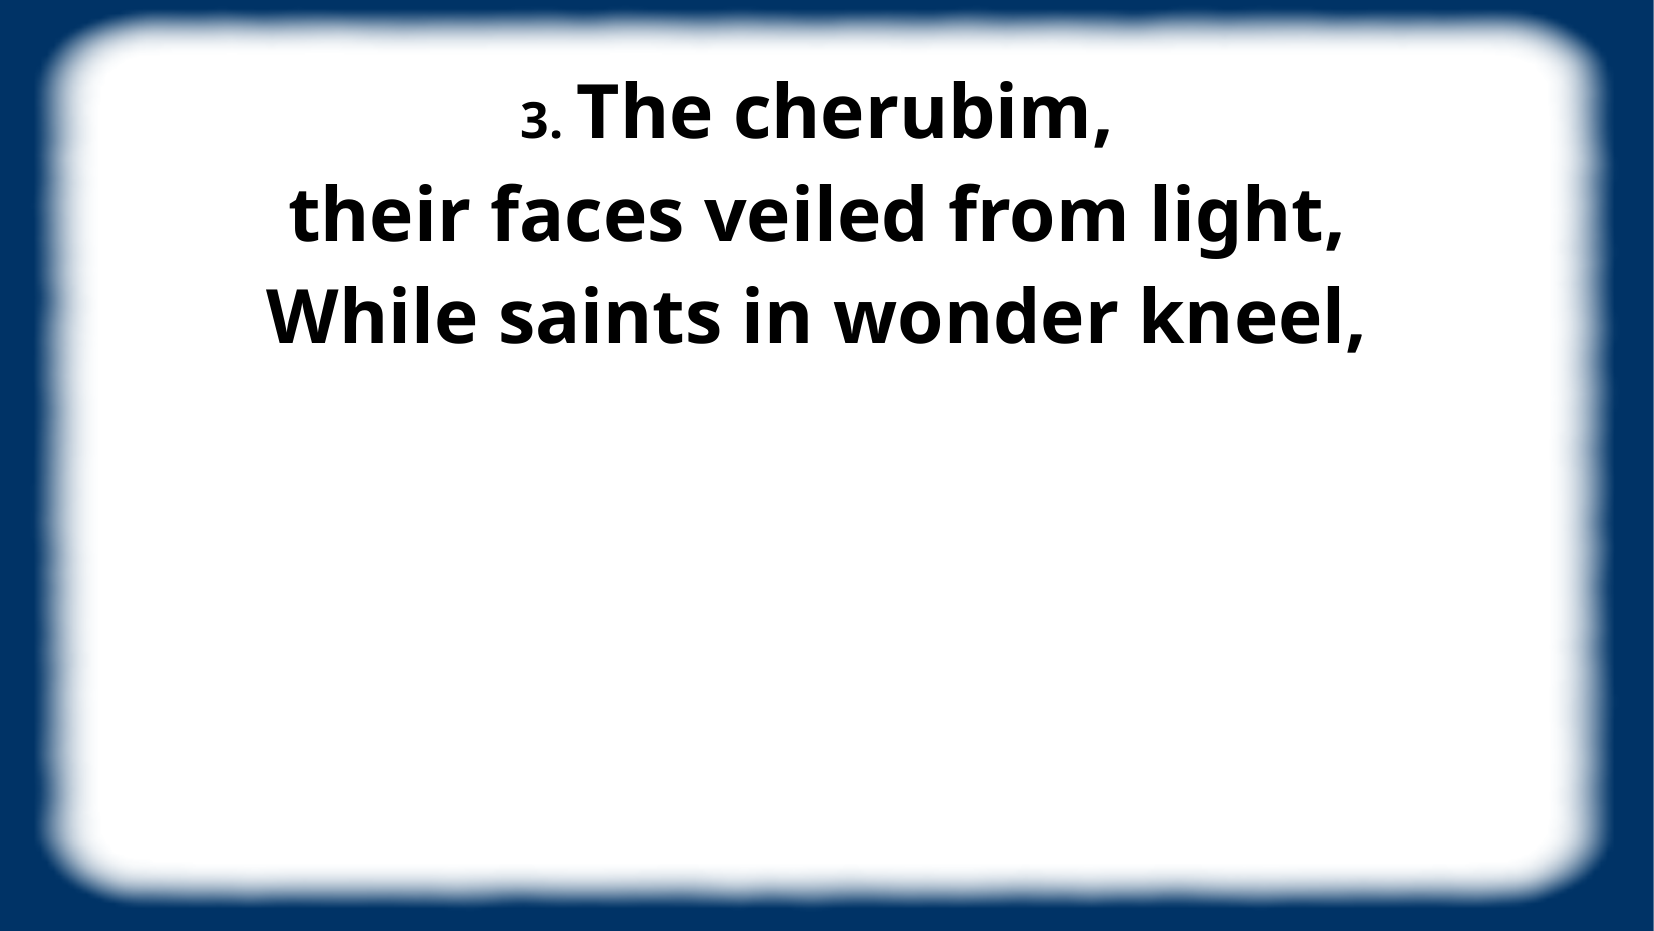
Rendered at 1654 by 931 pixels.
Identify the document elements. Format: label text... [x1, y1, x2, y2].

picture [0, 0, 1654, 931]
text_box 3. The cherubim, their faces veiled from light, While saints in wonder kneel, [120, 51, 1516, 391]
